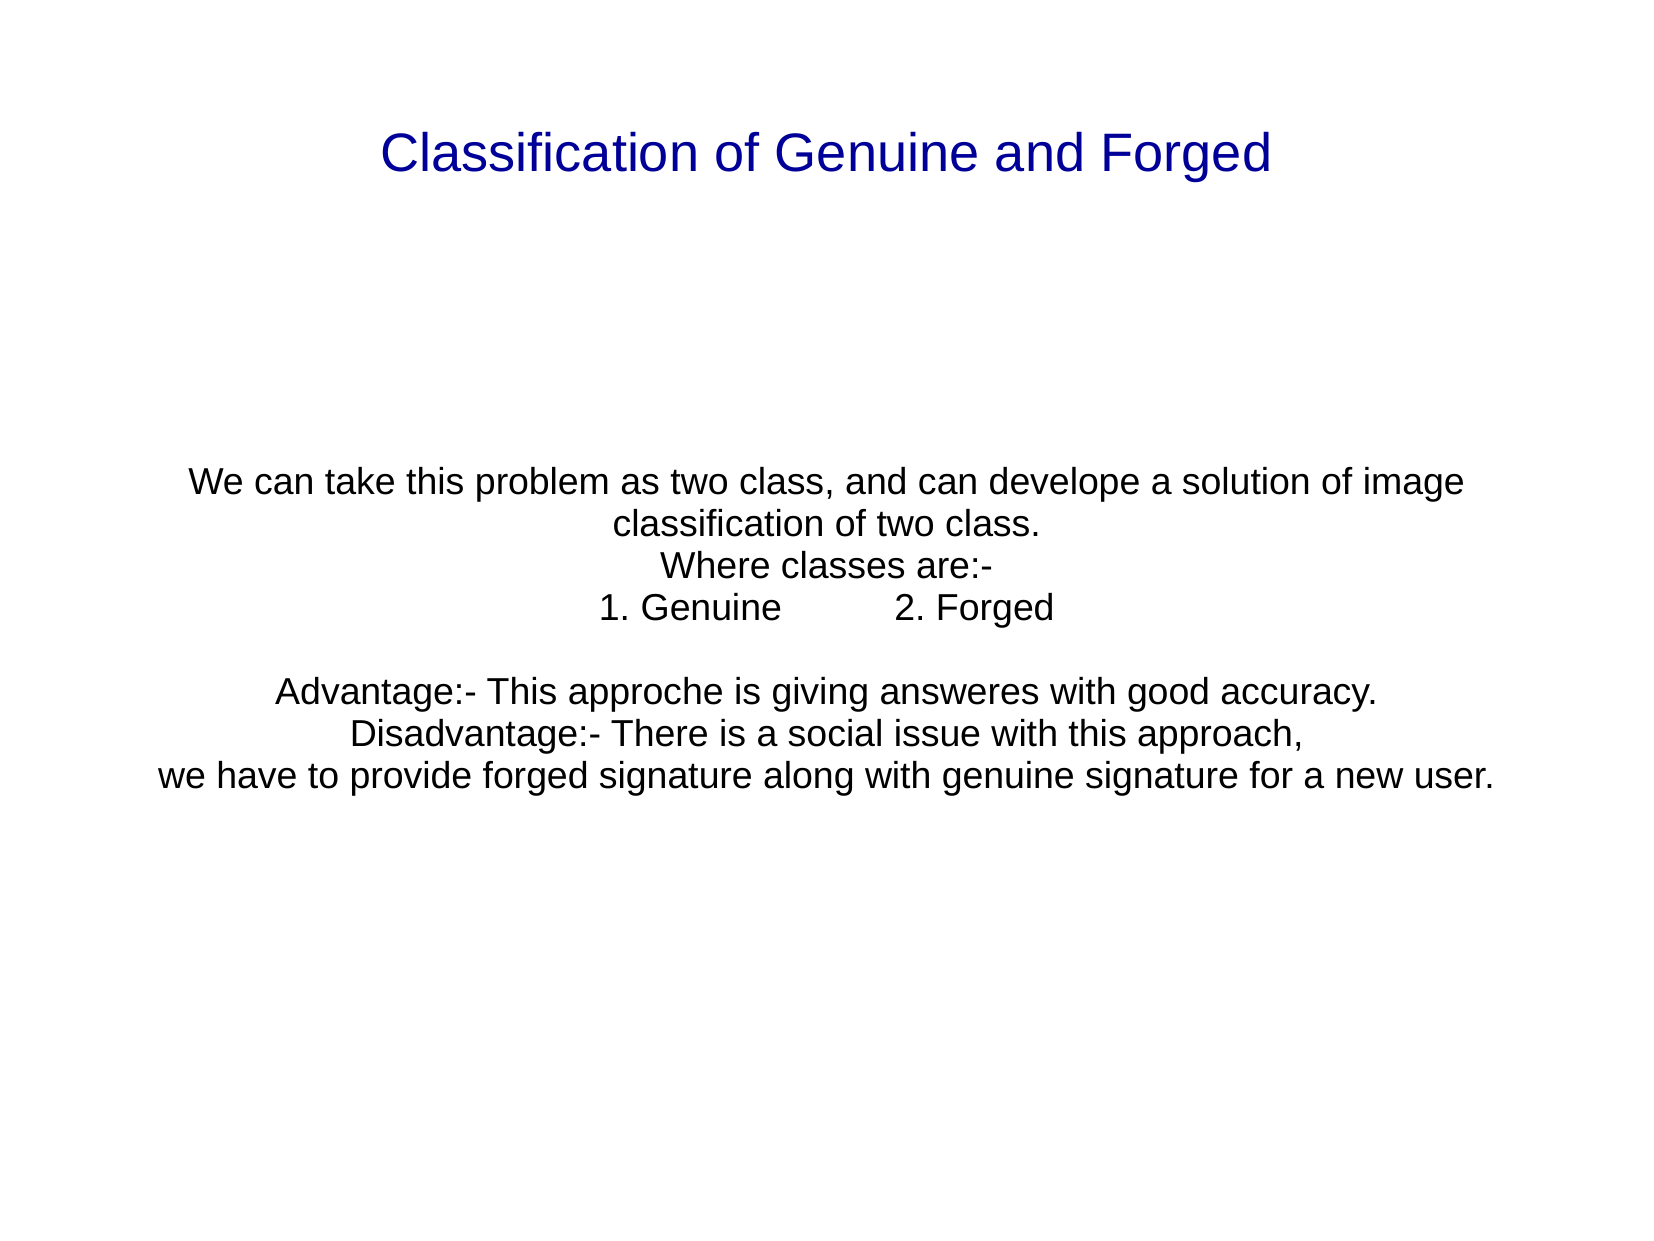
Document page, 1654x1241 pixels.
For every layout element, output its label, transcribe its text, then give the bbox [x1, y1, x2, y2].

title Classification of Genuine and Forged [82, 49, 1571, 257]
subtitle We can take this problem as two class, and can develope a solution of image classification of two class. Where classes are:- 1. Genuine 2. Forged Advantage:- This approche is giving answeres with good accuracy. Disadvantage:- There is a social issue with this approach, we have to provide forged signature along with genuine signature for a new user. [82, 290, 1571, 1010]
